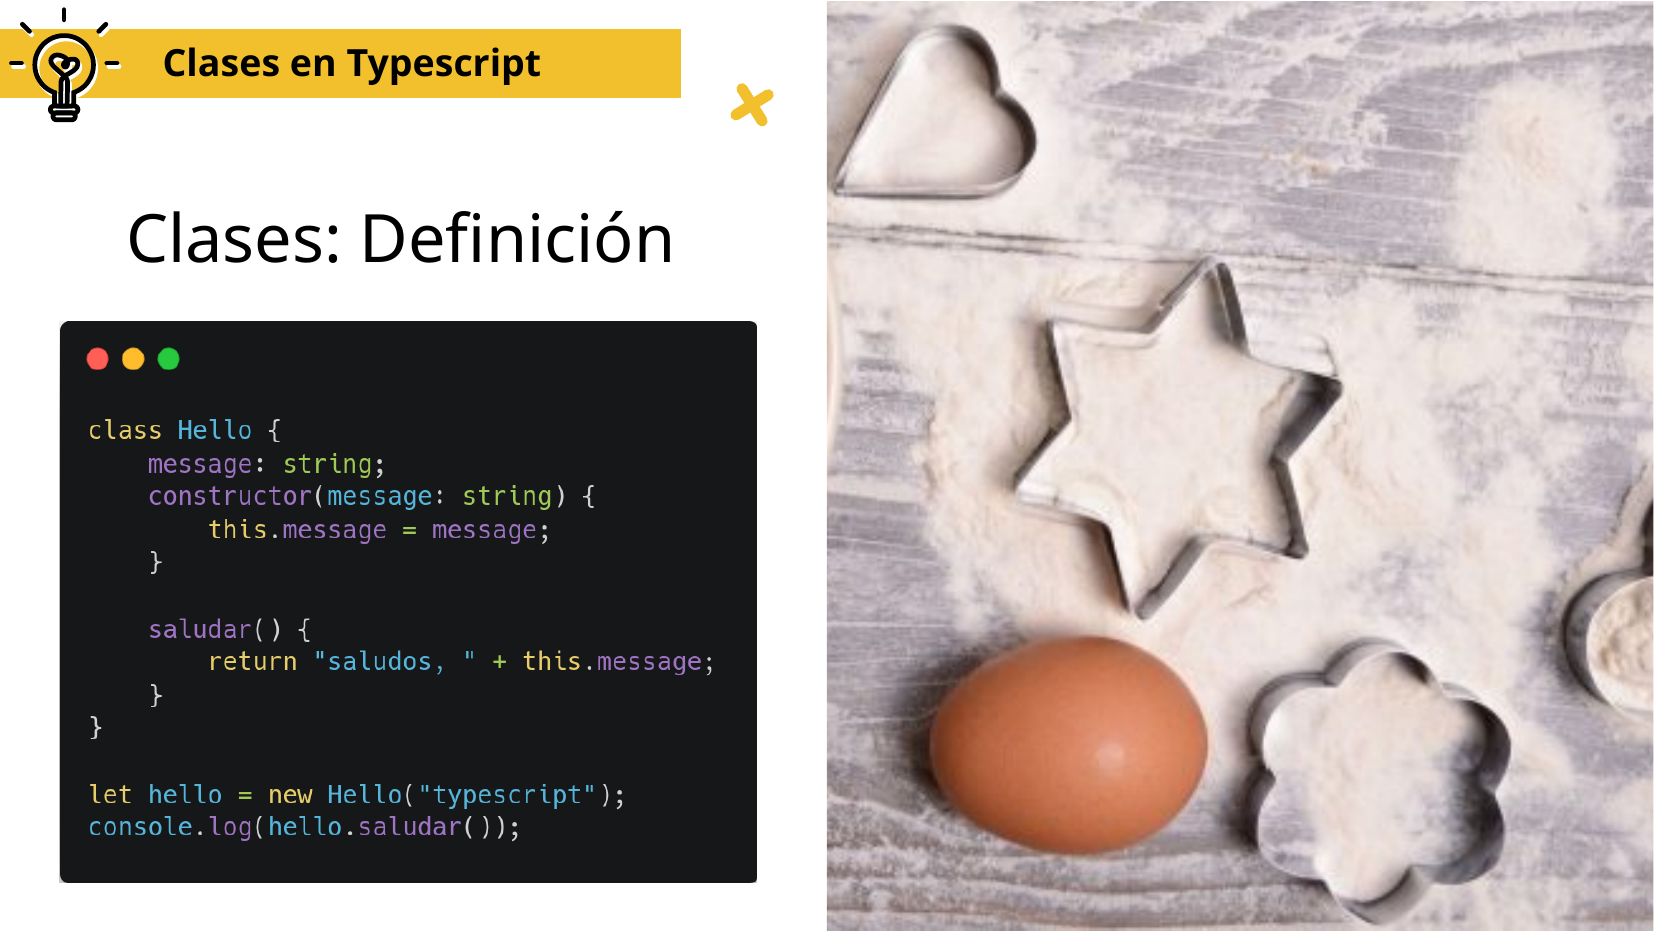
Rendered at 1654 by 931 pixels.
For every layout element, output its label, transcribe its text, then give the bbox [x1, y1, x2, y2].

picture [826, 1, 1654, 931]
picture [59, 321, 757, 883]
text_box Clases: Definición [24, 147, 778, 325]
text_box Clases en Typescript [147, 29, 650, 147]
